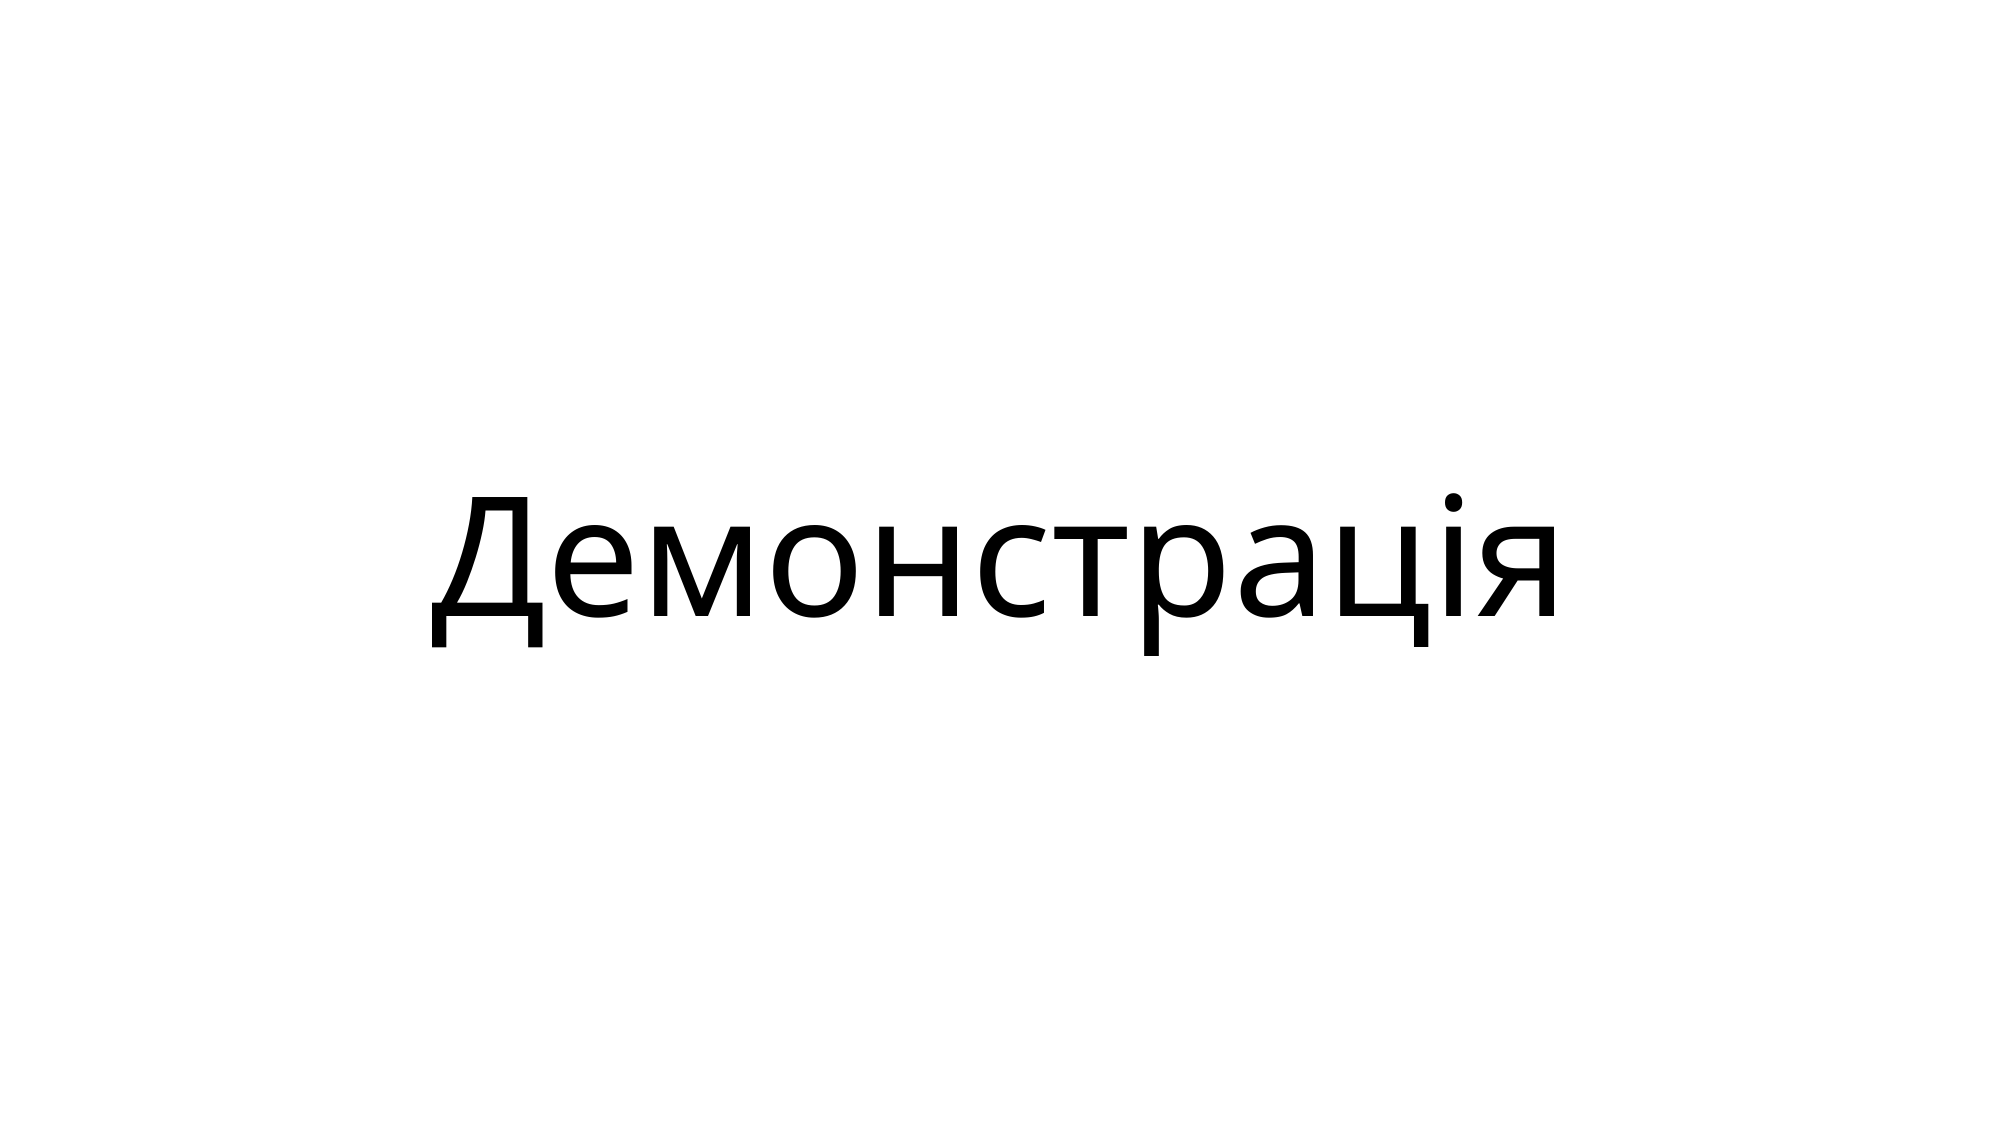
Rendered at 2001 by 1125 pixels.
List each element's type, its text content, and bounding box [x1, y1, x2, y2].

title Демонстрація [137, 453, 1863, 672]
